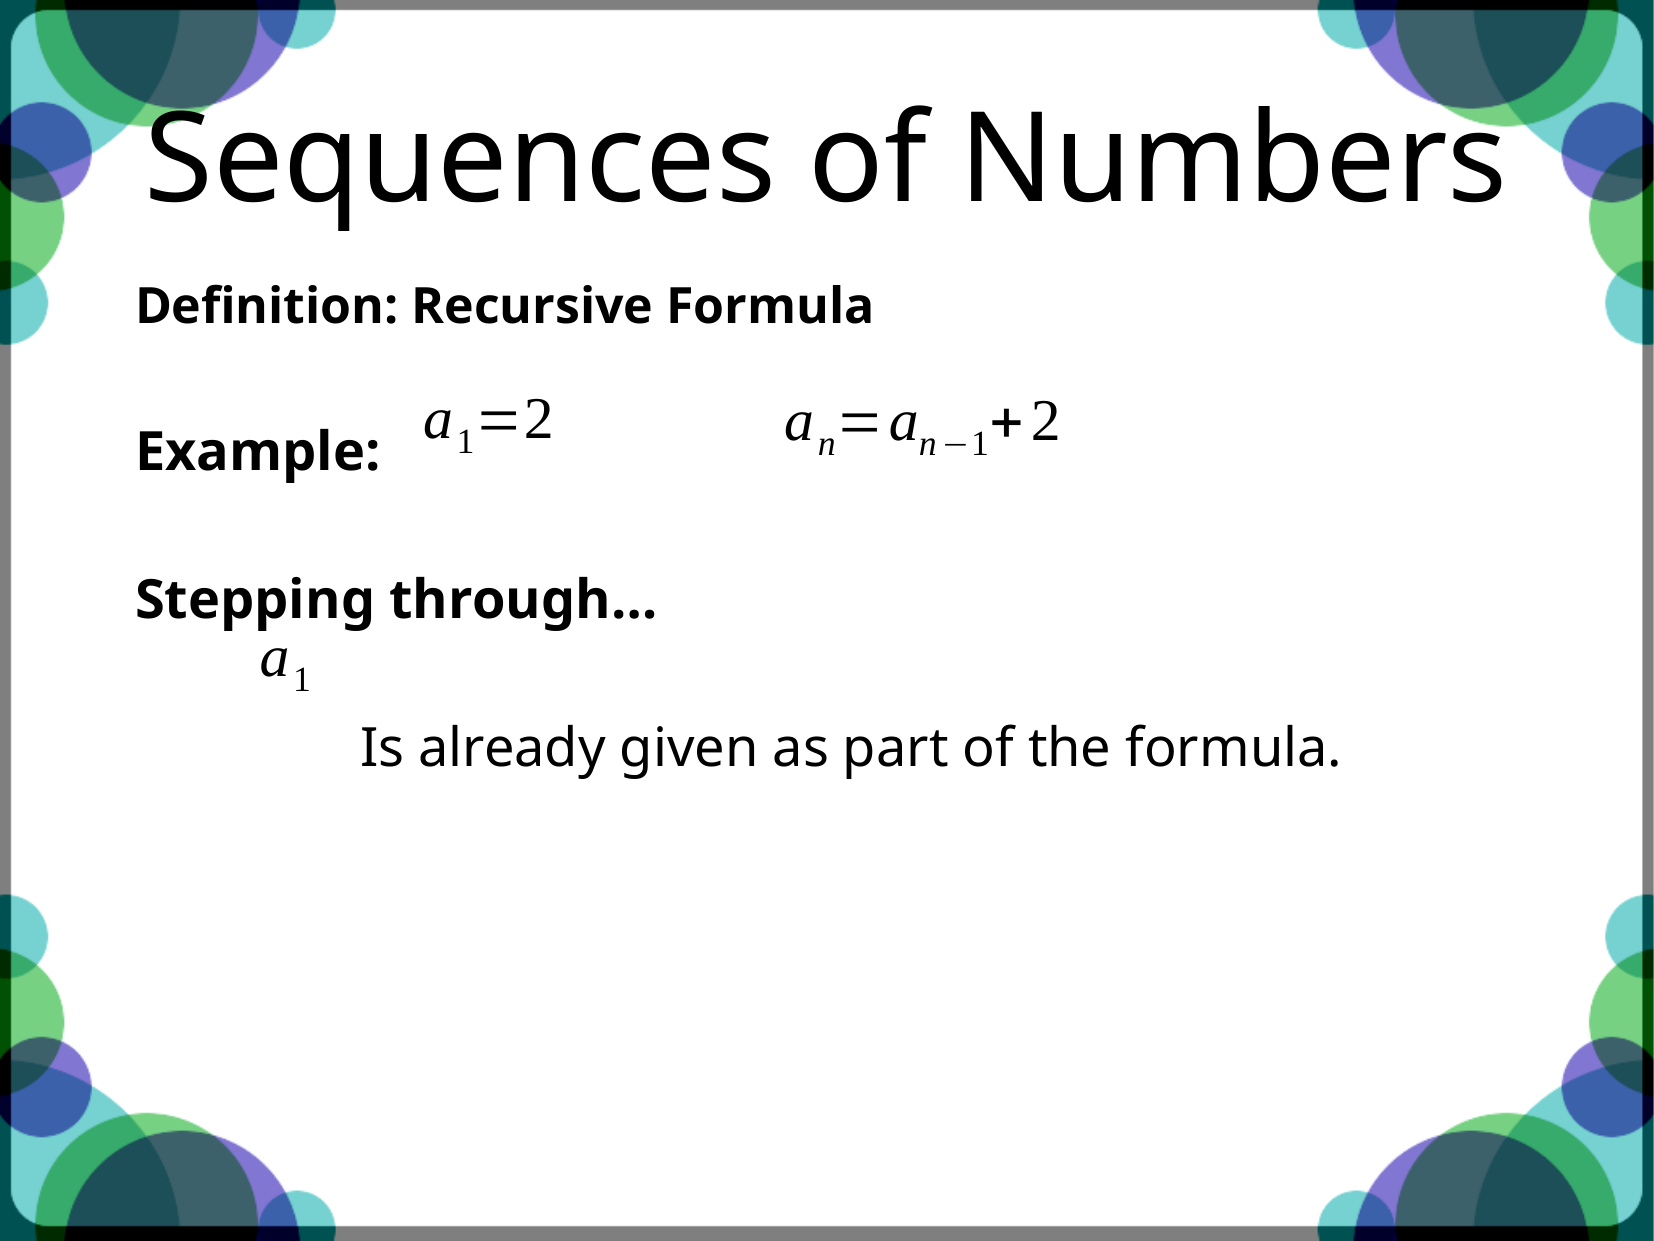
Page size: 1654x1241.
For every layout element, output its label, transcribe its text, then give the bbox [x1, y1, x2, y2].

chart [408, 387, 569, 462]
chart [244, 624, 324, 699]
text_box Definition: Recursive Formula Example: Stepping through… Is already given as part of the formula. [135, 270, 1531, 943]
title Sequences of Numbers [82, 49, 1571, 257]
picture [0, 0, 1654, 1241]
chart [769, 388, 1074, 463]
